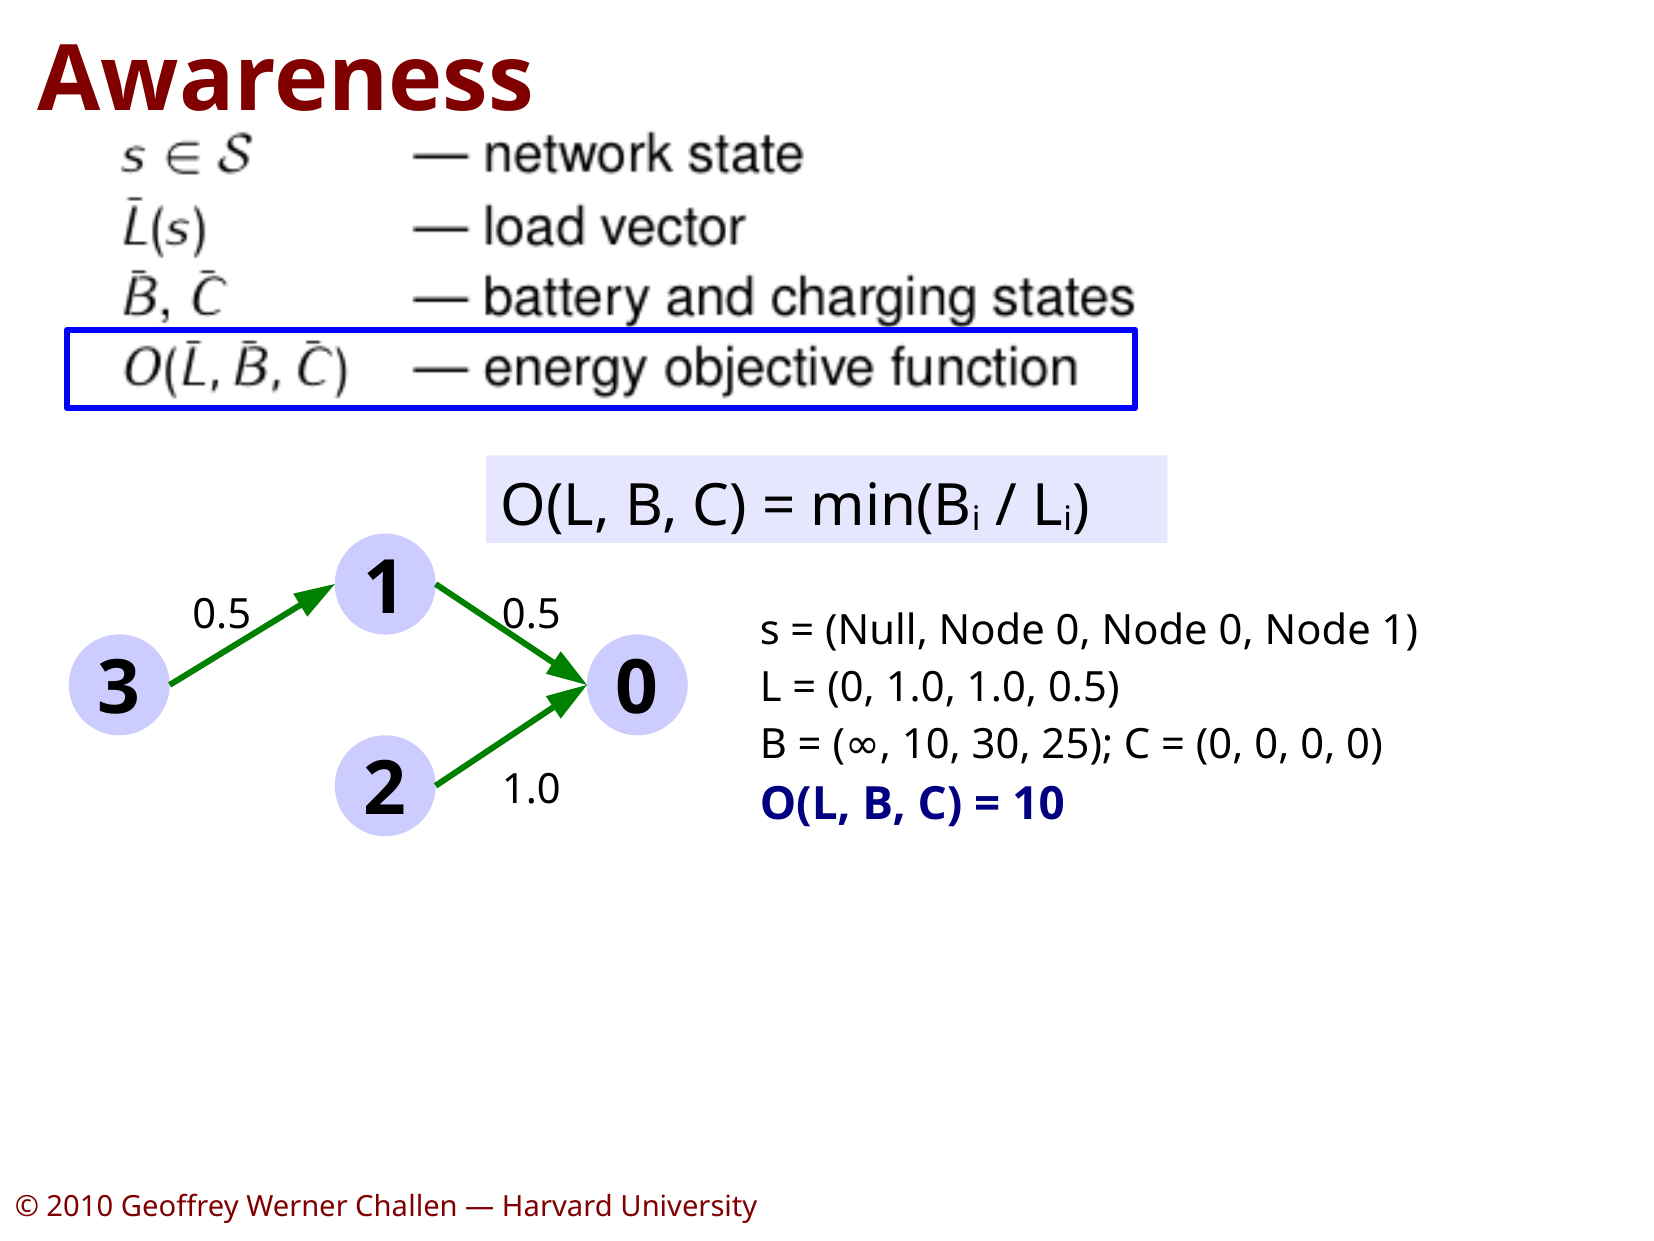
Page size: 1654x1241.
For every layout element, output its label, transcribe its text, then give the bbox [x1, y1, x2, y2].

text_box 2 [334, 735, 436, 837]
title Awareness [0, 7, 1654, 143]
picture [70, 333, 1132, 405]
text_box 0 [586, 634, 688, 736]
text_box 1 [334, 533, 436, 635]
text_box s = (Null, Node 0, Node 0, Node 1) L = (0, 1.0, 1.0, 0.5) B = (∞, 10, 30, 25); C = (0, 0, 0, 0) O(L, B, C) = 10 [745, 591, 1590, 862]
text_box 0.5 [487, 576, 583, 641]
picture [65, 143, 1197, 451]
text_box 3 [68, 634, 170, 736]
text_box 1.0 [487, 750, 583, 815]
text_box 0.5 [177, 576, 274, 641]
text_box O(L, B, C) = min(Bi / Li) [486, 455, 1168, 543]
